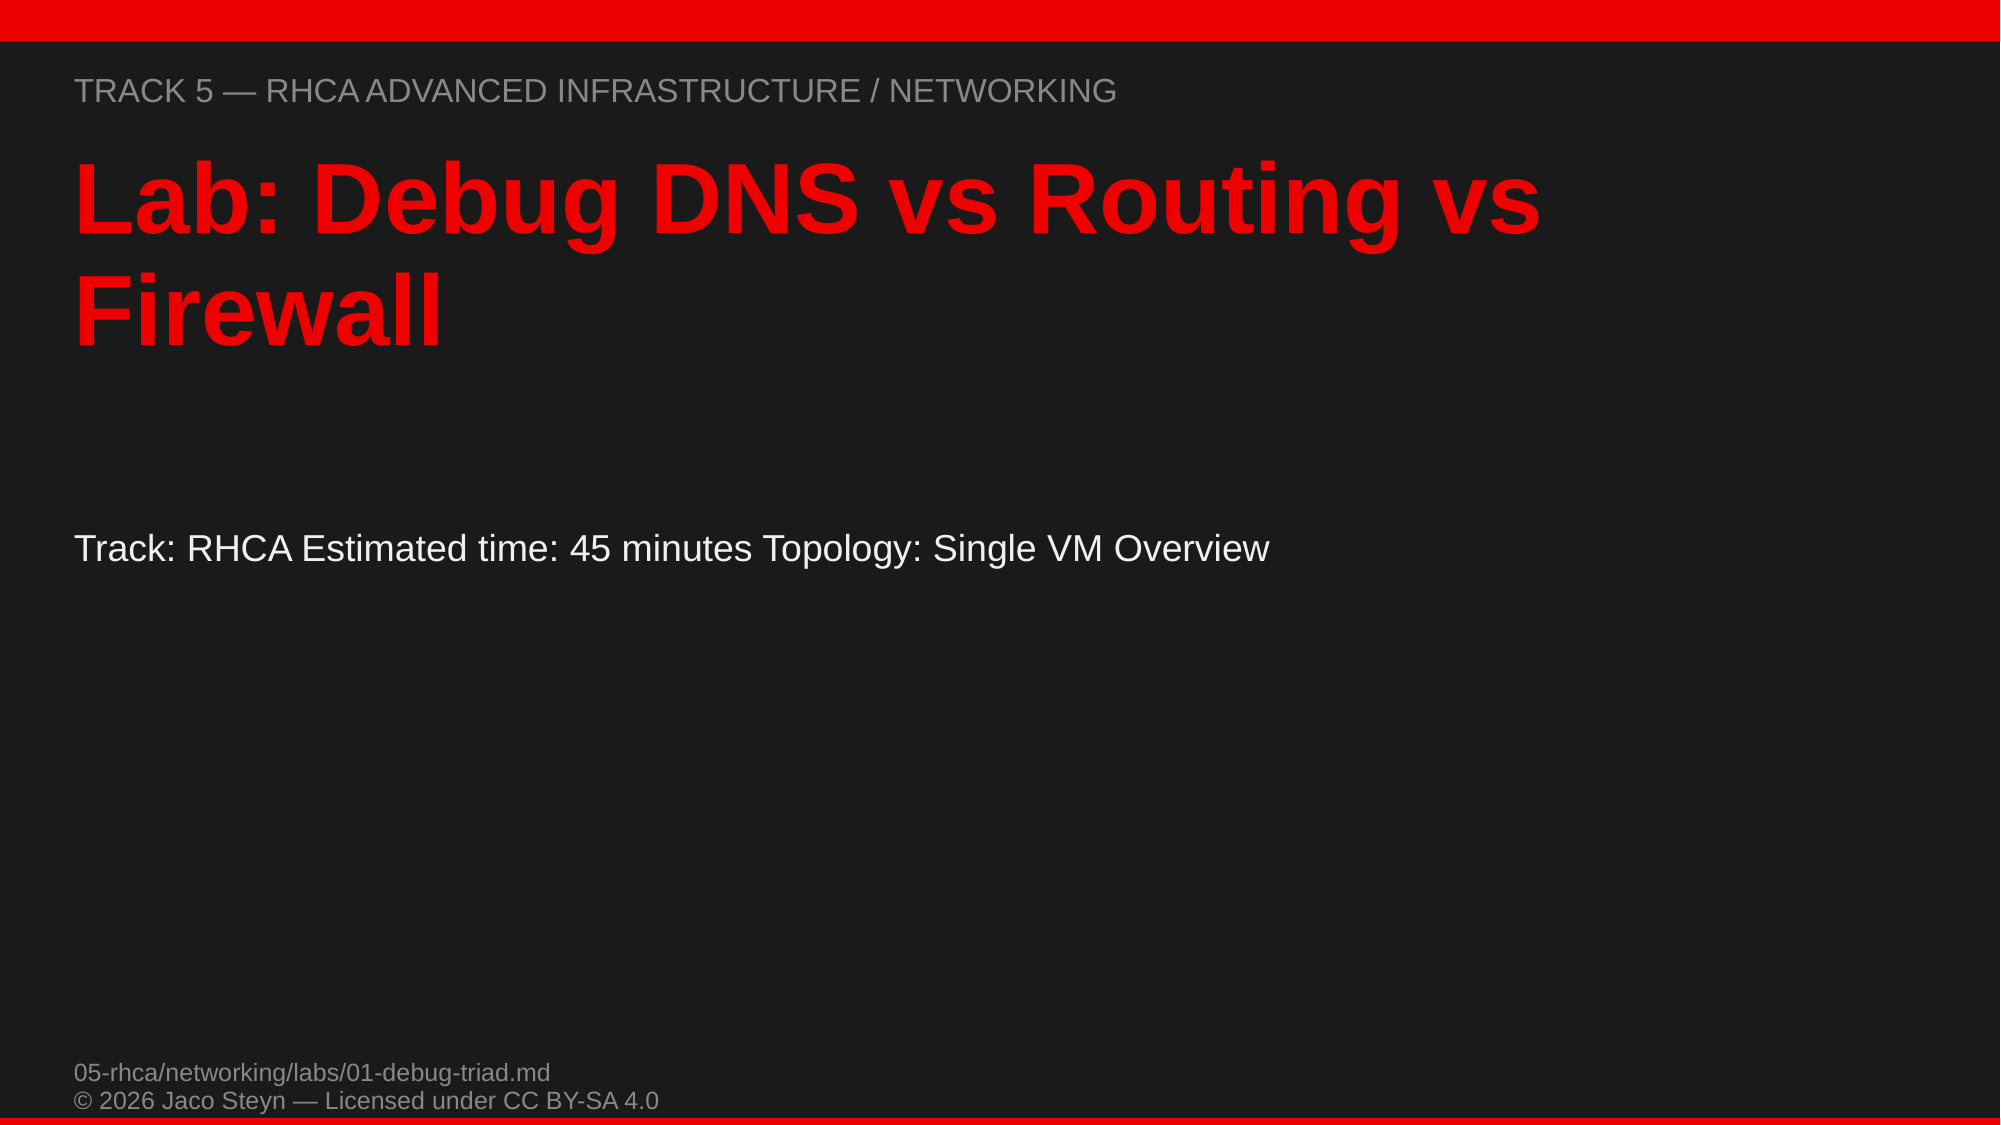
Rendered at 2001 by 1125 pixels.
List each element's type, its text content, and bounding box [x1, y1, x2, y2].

text_box Track: RHCA Estimated time: 45 minutes Topology: Single VM Overview [59, 519, 1942, 727]
text_box Lab: Debug DNS vs Routing vs Firewall [59, 135, 1942, 461]
text_box [0, 0, 2001, 42]
text_box TRACK 5 — RHCA ADVANCED INFRASTRUCTURE / NETWORKING [59, 64, 1942, 119]
text_box 05-rhca/networking/labs/01-debug-triad.md © 2026 Jaco Steyn — Licensed under CC BY-SA 4.0 [59, 1051, 1942, 1111]
text_box [0, 1117, 2001, 1125]
